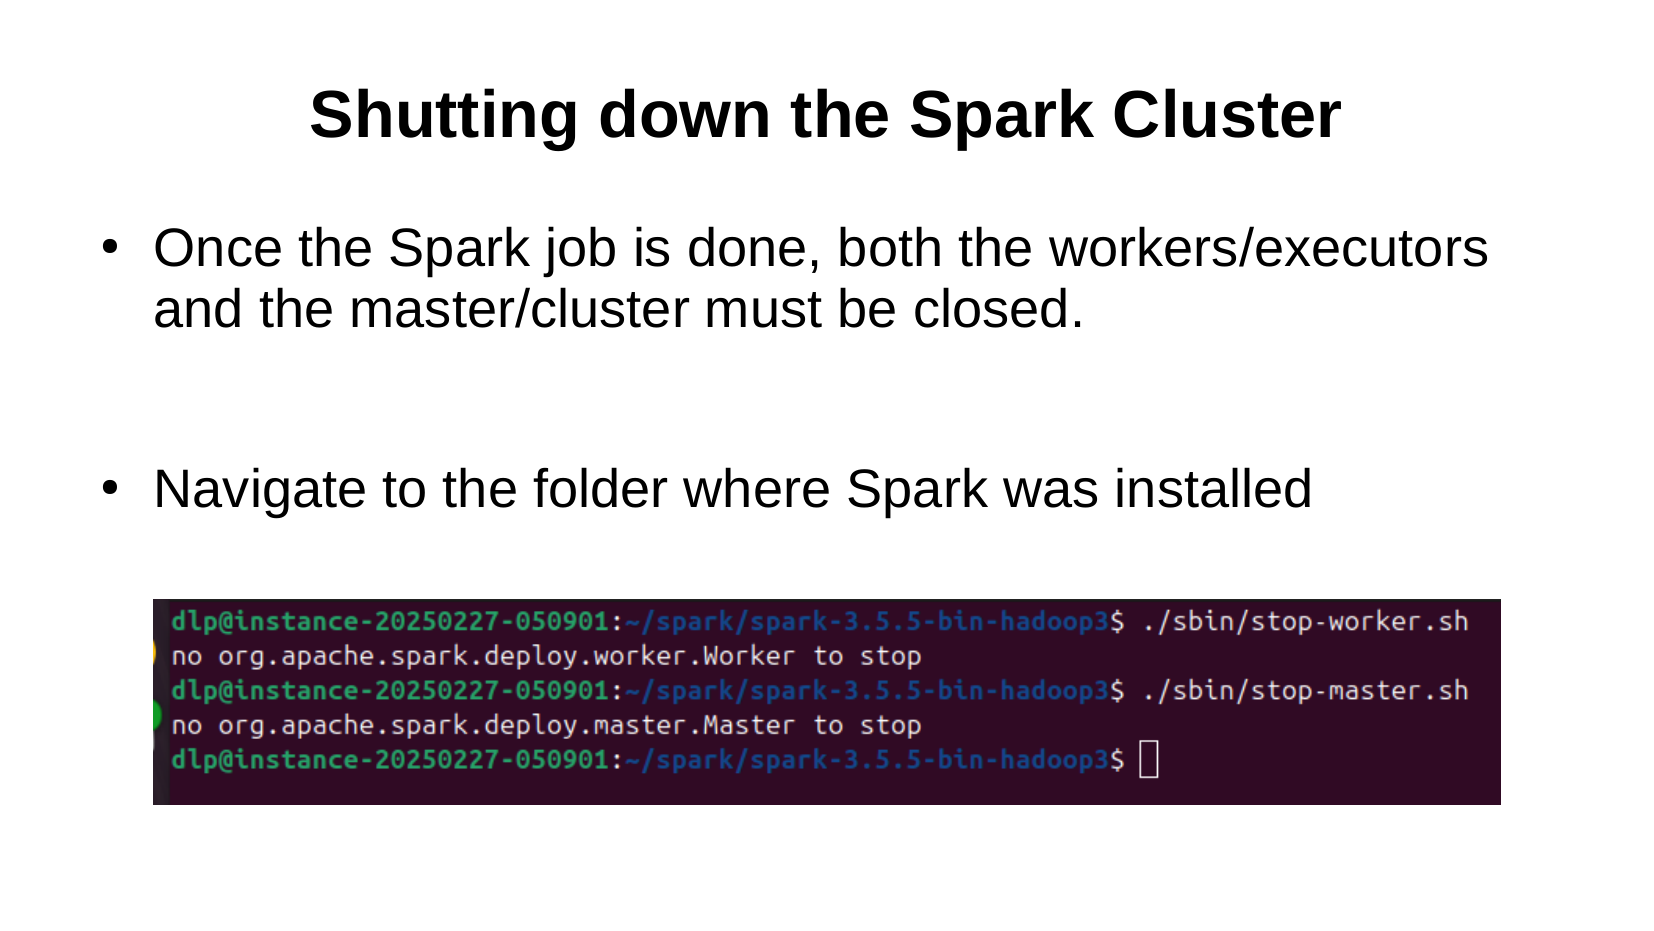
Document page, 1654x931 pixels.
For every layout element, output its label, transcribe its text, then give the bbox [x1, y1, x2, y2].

list Once the Spark job is done, both the workers/executors and the master/cluster must be closed. Navigate to the folder where Spark was installed [82, 217, 1571, 758]
picture [153, 599, 1501, 805]
title Shutting down the Spark Cluster [82, 37, 1571, 193]
